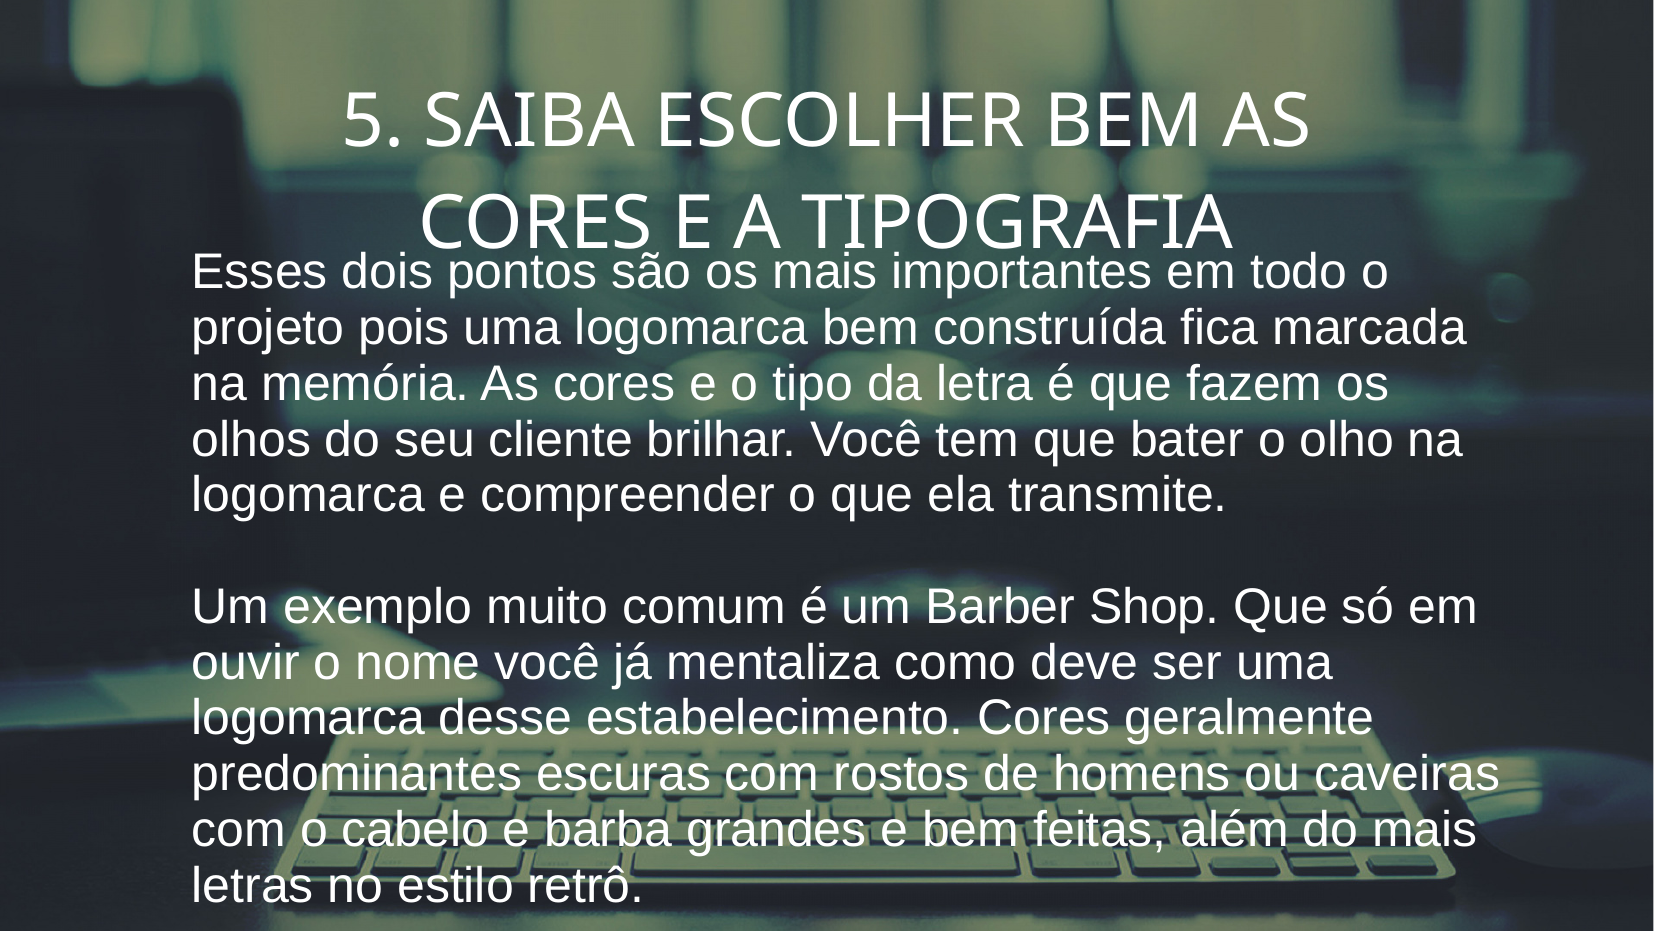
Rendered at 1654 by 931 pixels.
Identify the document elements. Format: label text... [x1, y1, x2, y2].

text_box Esses dois pontos são os mais importantes em todo o projeto pois uma logomarca bem construída fica marcada na memória. As cores e o tipo da letra é que fazem os olhos do seu cliente brilhar. Você tem que bater o olho na logomarca e compreender o que ela transmite. Um exemplo muito comum é um Barber Shop. Que só em ouvir o nome você já mentaliza como deve ser uma logomarca desse estabelecimento. Cores geralmente predominantes escuras com rostos de homens ou caveiras com o cabelo e barba grandes e bem feitas, além do mais letras no estilo retrô. [177, 236, 1536, 921]
text_box 5. SAIBA ESCOLHER BEM AS CORES E A TIPOGRAFIA [236, 59, 1418, 236]
picture [0, 0, 1654, 931]
